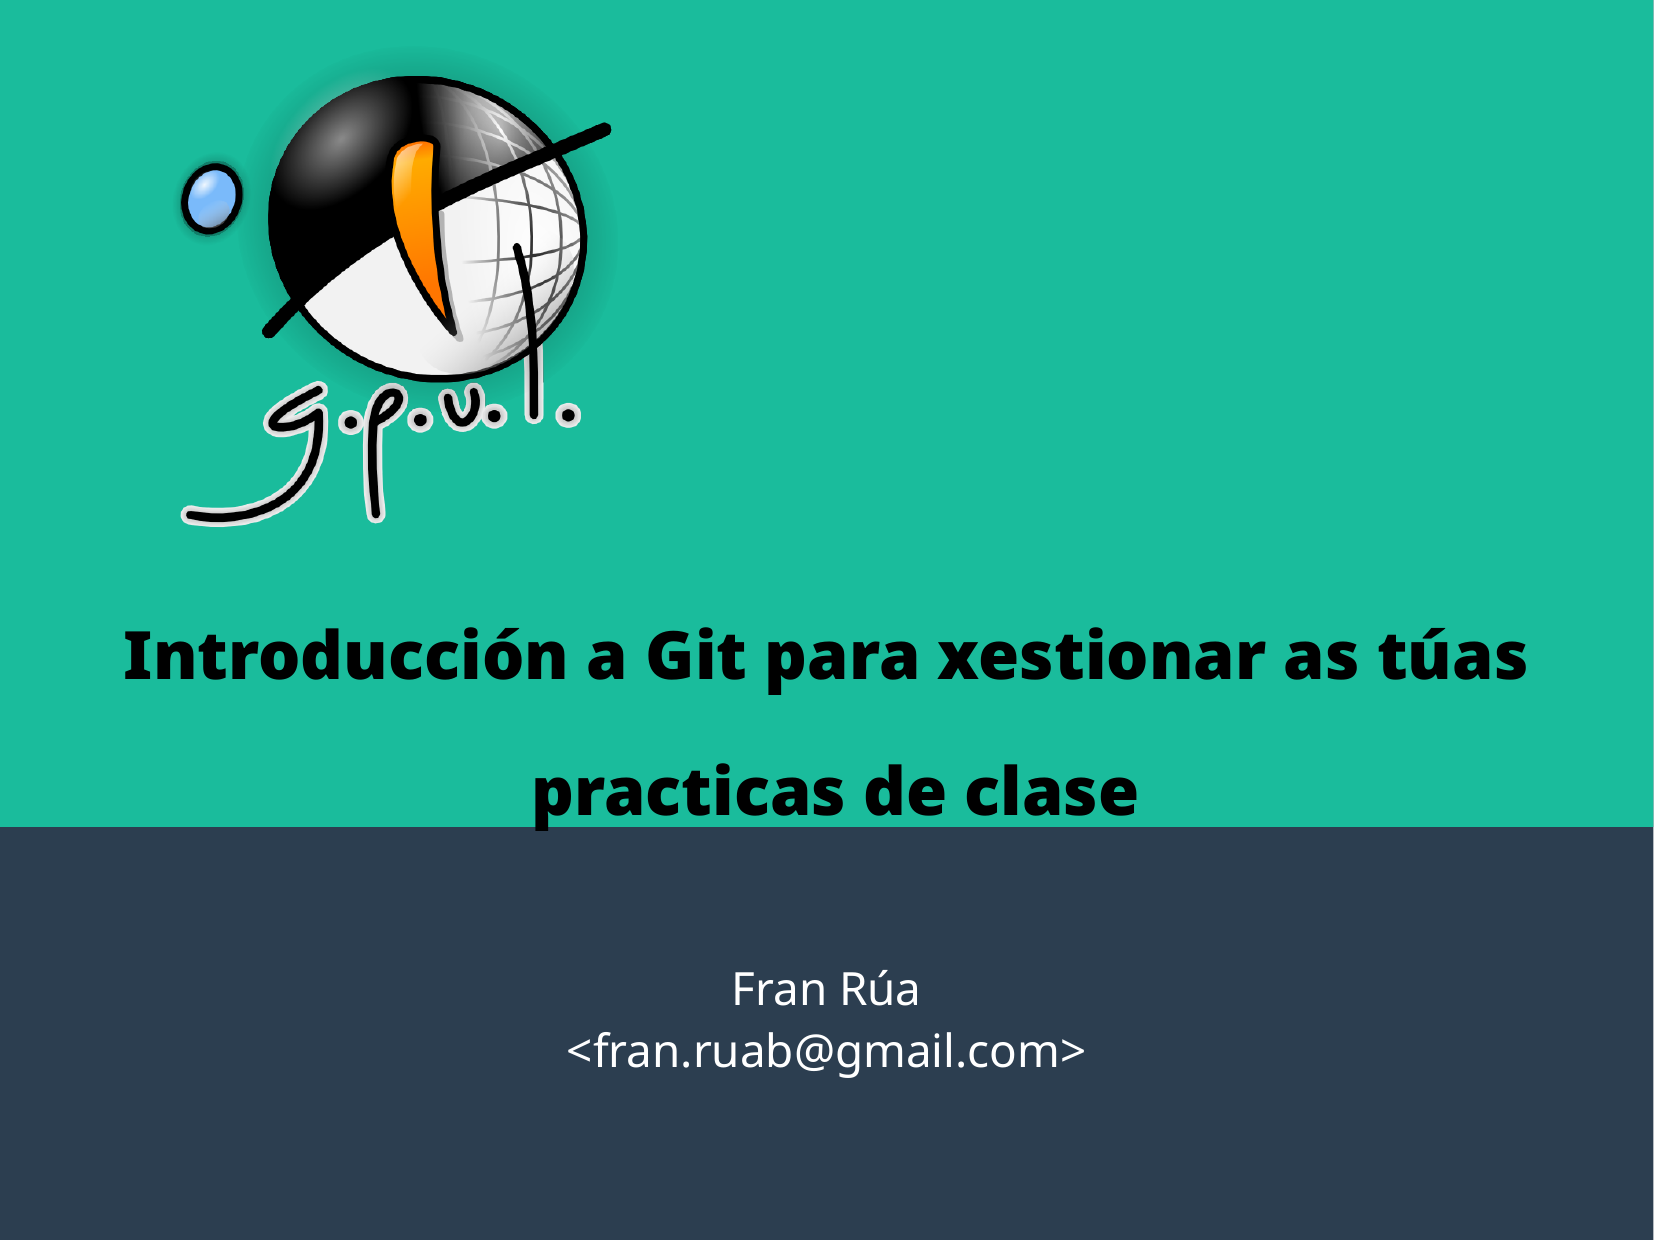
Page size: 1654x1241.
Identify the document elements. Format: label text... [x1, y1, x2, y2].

title Introducción a Git para xestionar as túas practicas de clase [59, 593, 1595, 804]
subtitle Fran Rúa <fran.ruab@gmail.com> [59, 856, 1595, 1182]
picture [0, 7, 827, 593]
